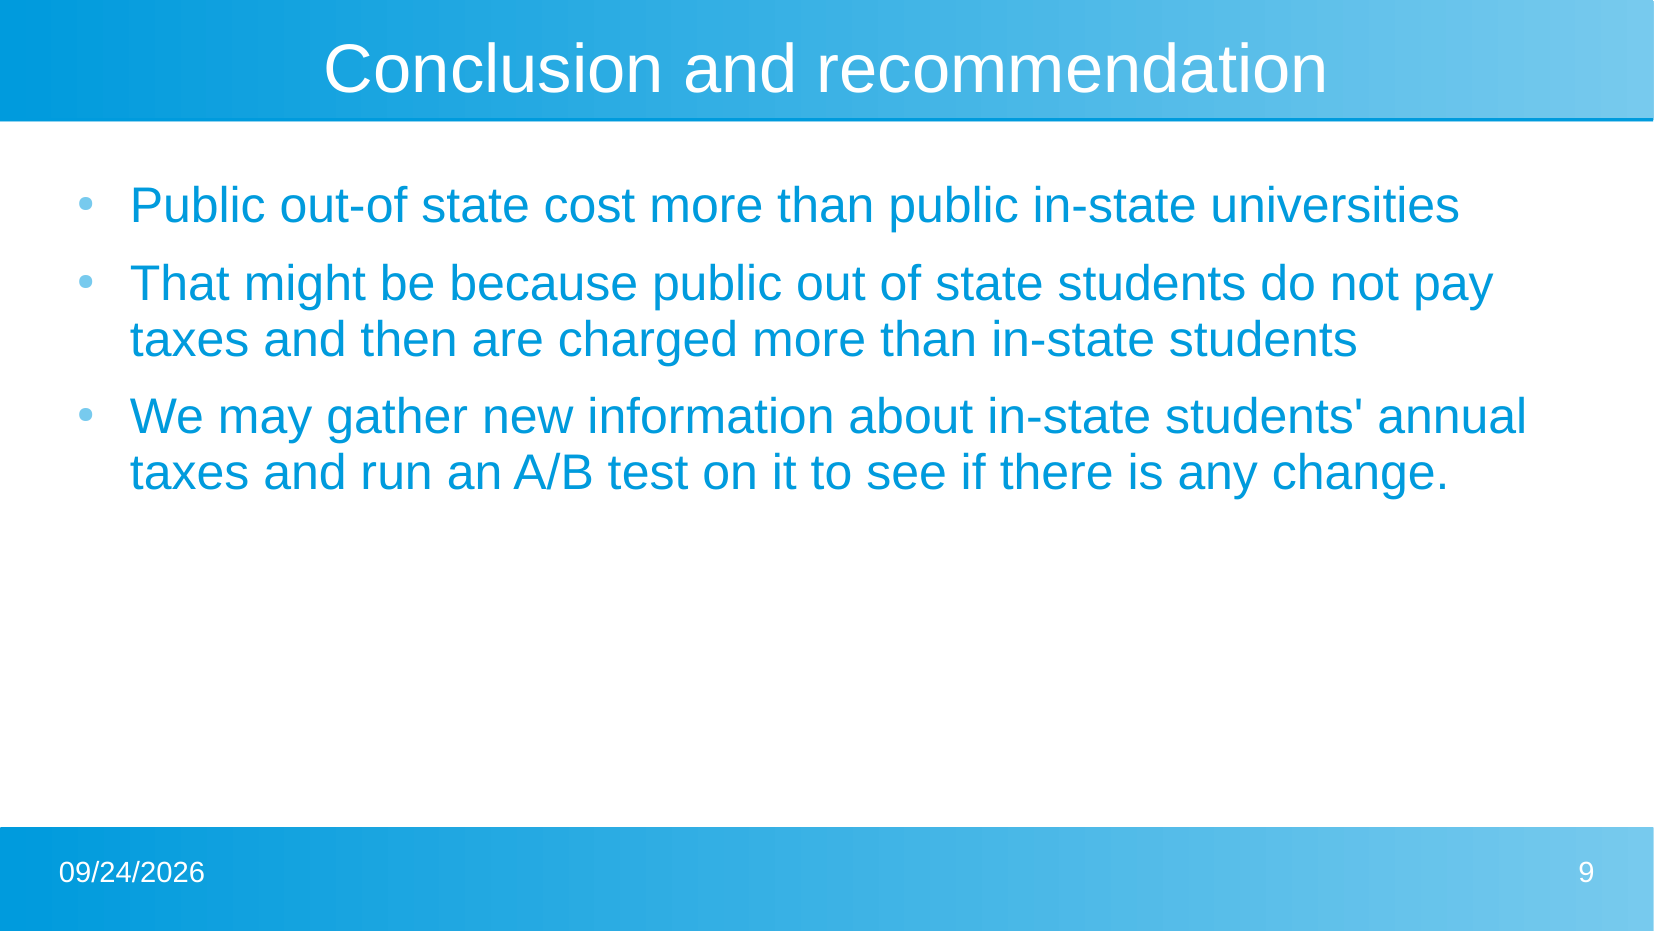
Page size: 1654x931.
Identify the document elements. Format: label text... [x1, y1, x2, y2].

title Conclusion and recommendation [59, 29, 1595, 108]
list Public out-of state cost more than public in-state universities That might be because public out of state students do not pay taxes and then are charged more than in-state students We may gather new information about in-state students' annual taxes and run an A/B test on it to see if there is any change. [59, 177, 1595, 768]
